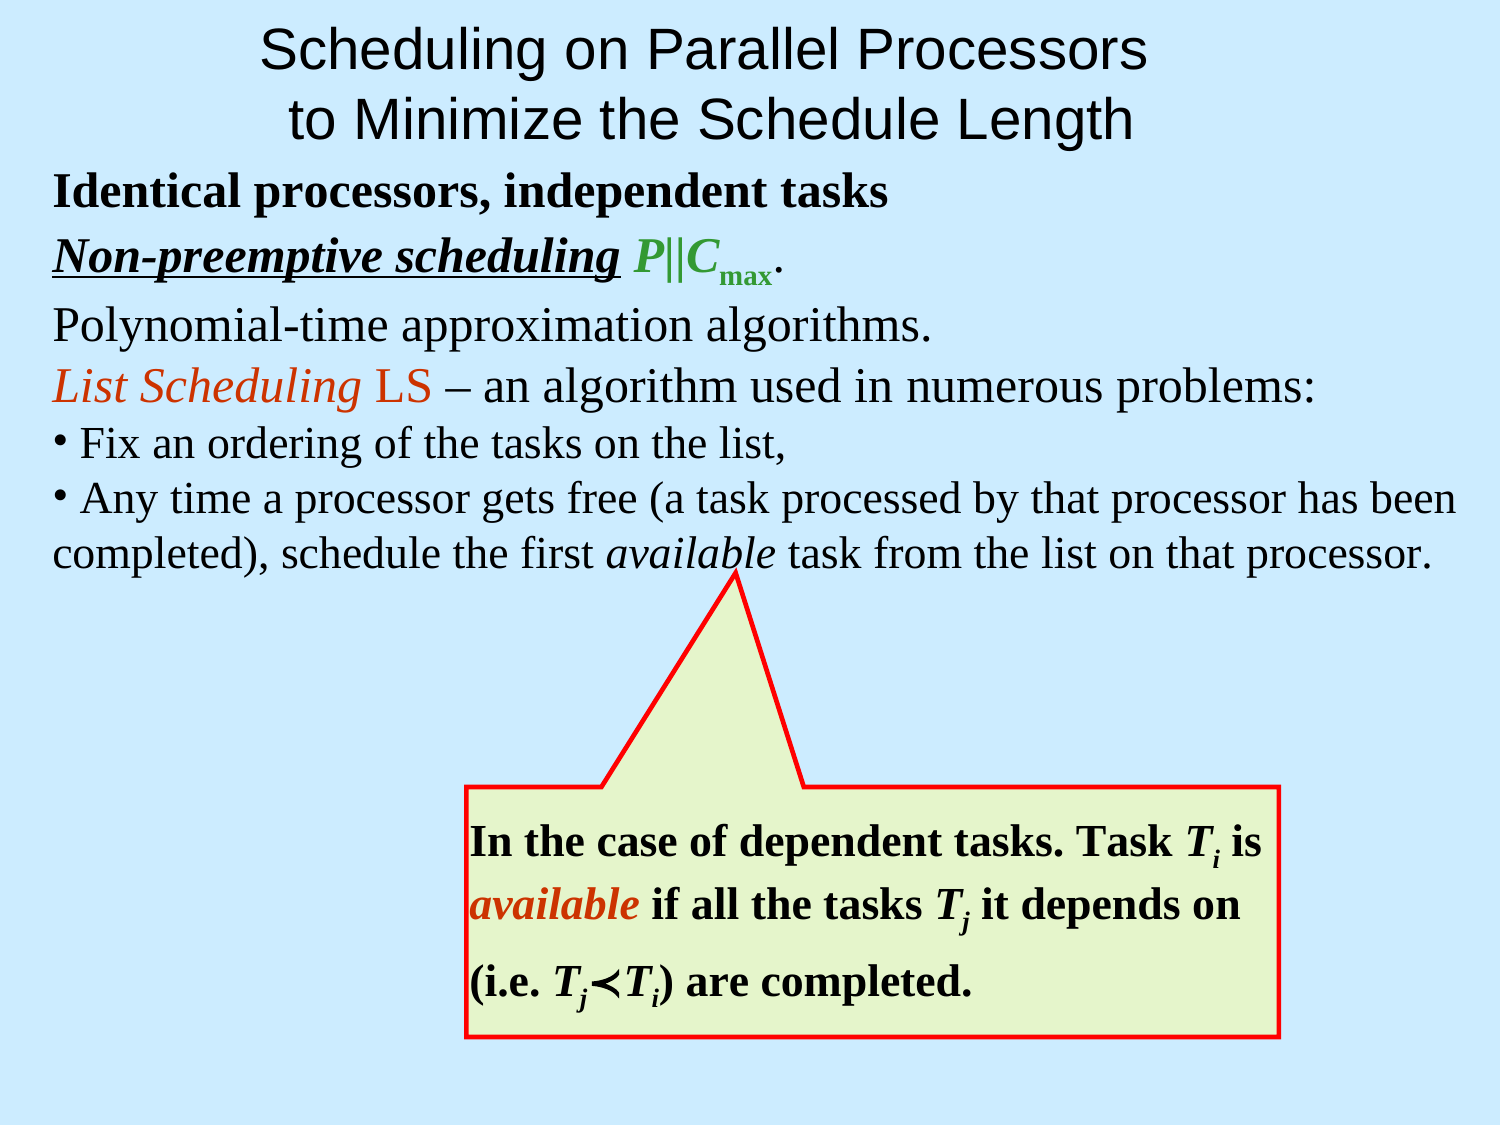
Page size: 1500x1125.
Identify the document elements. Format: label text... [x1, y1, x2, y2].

text_box List Scheduling LS – an algorithm used in numerous problems: Fix an ordering of the tasks on the list, Any time a processor gets free (a task processed by that processor has been completed), schedule the first available task from the list on that processor. [37, 345, 1500, 586]
text_box Non-preemptive scheduling P||Cmax. Polynomial-time approximation algorithms. [37, 215, 1500, 345]
text_box In the case of dependent tasks. Task Ti is available if all the tasks Tj it depends on (i.e. TjTi) are completed. [466, 572, 1279, 1038]
text_box Identical processors, independent tasks [37, 149, 1500, 215]
title Scheduling on Parallel Processors to Minimize the Schedule Length [0, 0, 1463, 175]
